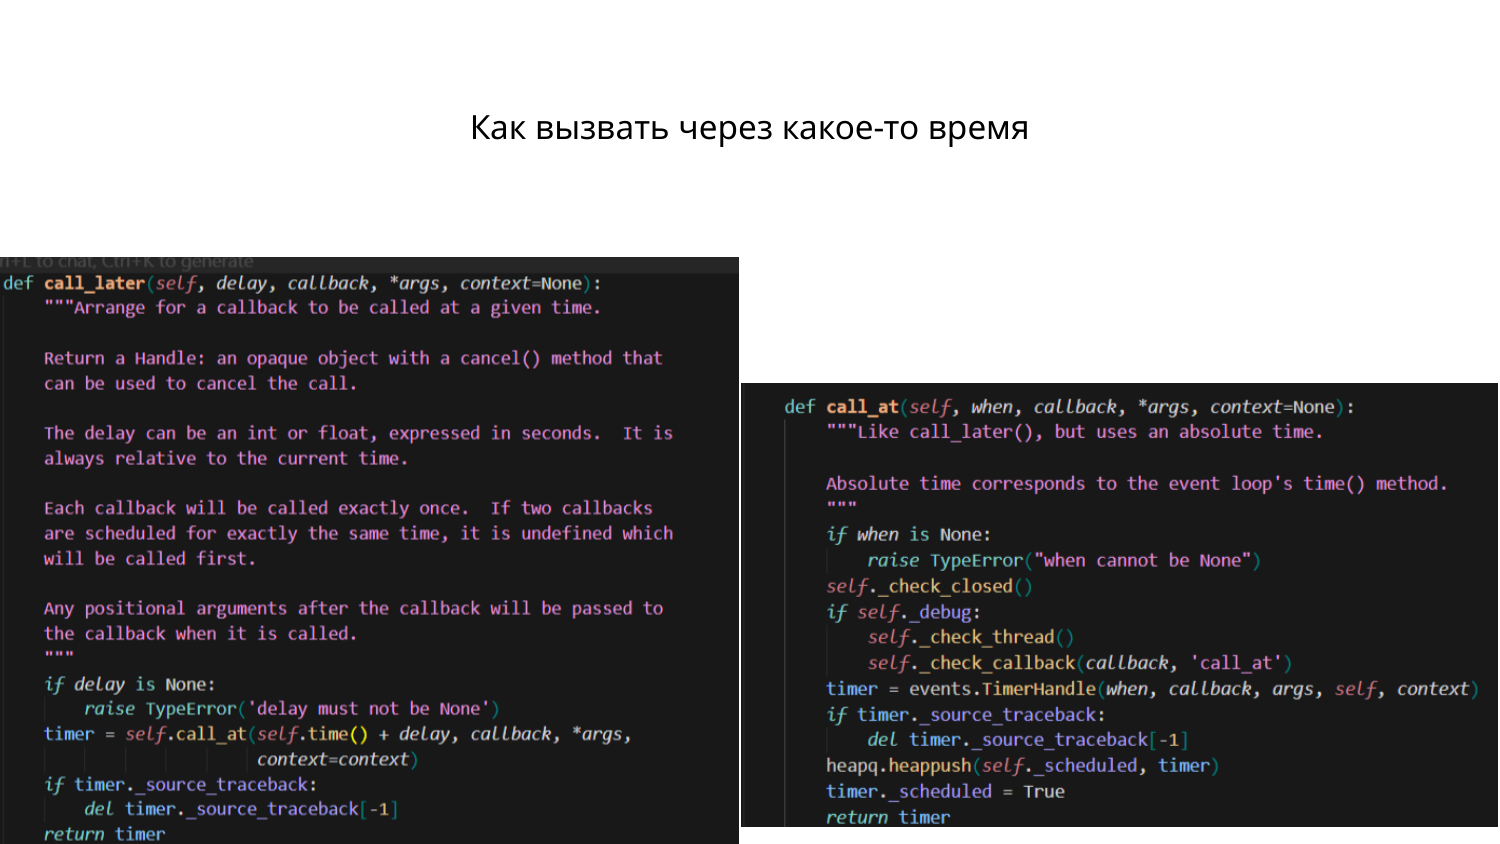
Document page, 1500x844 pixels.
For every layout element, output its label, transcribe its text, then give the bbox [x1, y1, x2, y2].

title Как вызвать через какое-то время [103, 44, 1397, 208]
picture [0, 257, 739, 844]
picture [741, 383, 1498, 827]
